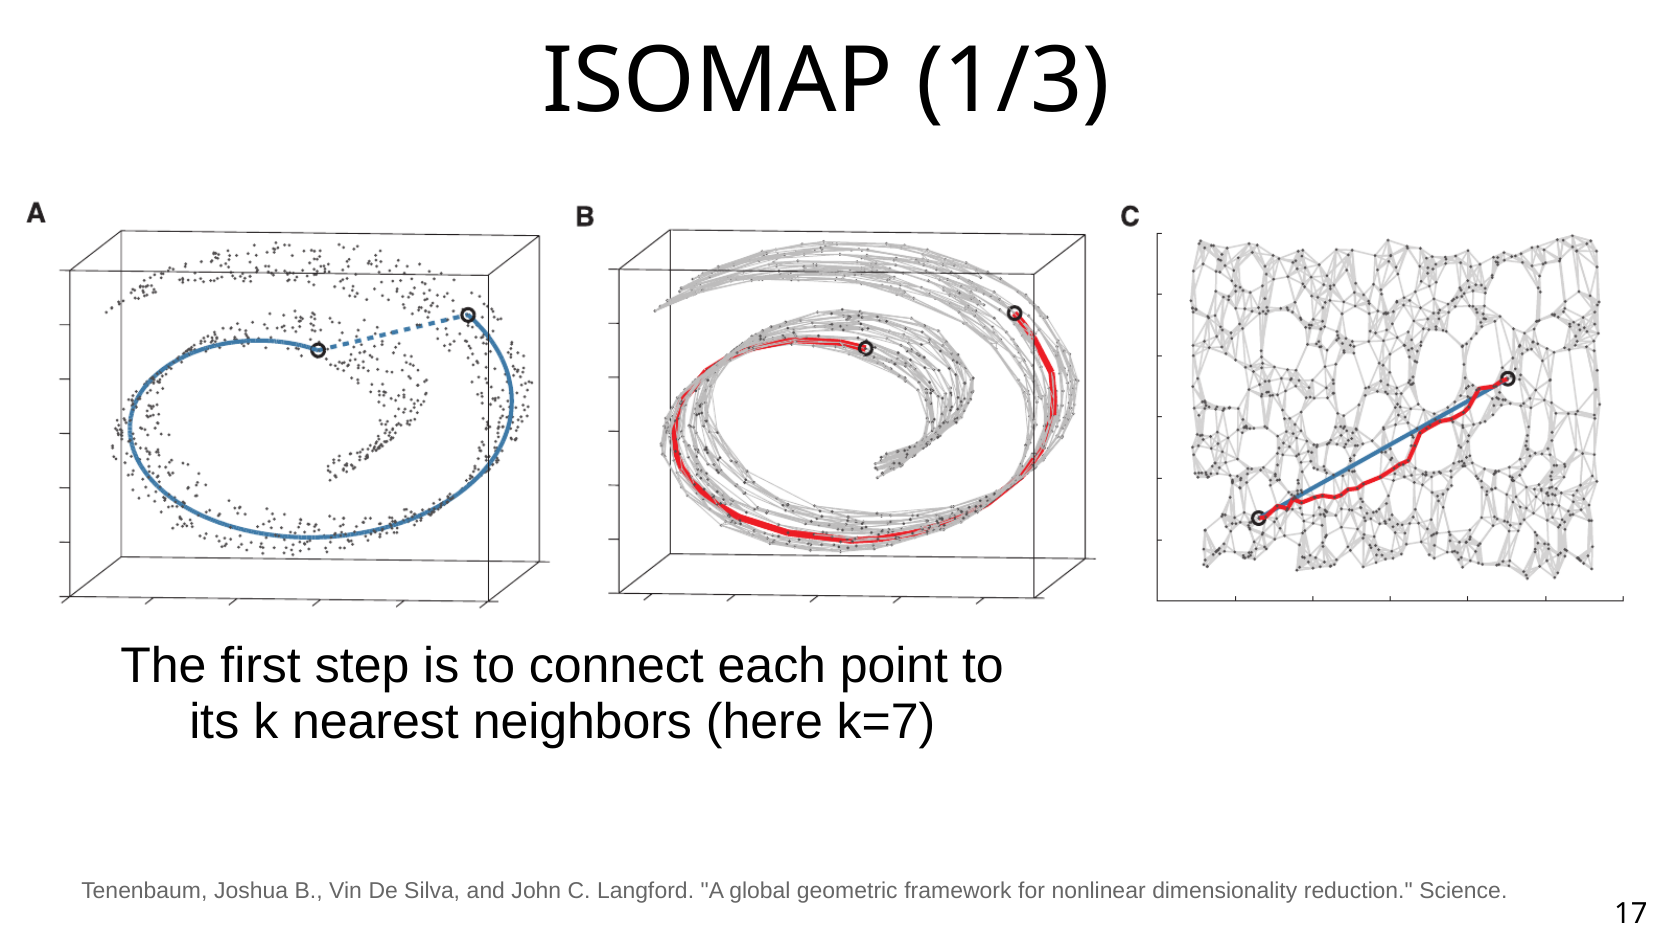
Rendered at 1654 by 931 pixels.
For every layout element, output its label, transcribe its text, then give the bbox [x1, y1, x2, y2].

title ISOMAP (1/3) [82, 1, 1571, 151]
text_box Tenenbaum, Joshua B., Vin De Silva, and John C. Langford. "A global geometric framework for nonlinear dimensionality reduction." Science. [0, 870, 1591, 931]
picture [0, 189, 1653, 616]
text_box The first step is to connect each point to its k nearest neighbors (here k=7) [75, 630, 1051, 766]
